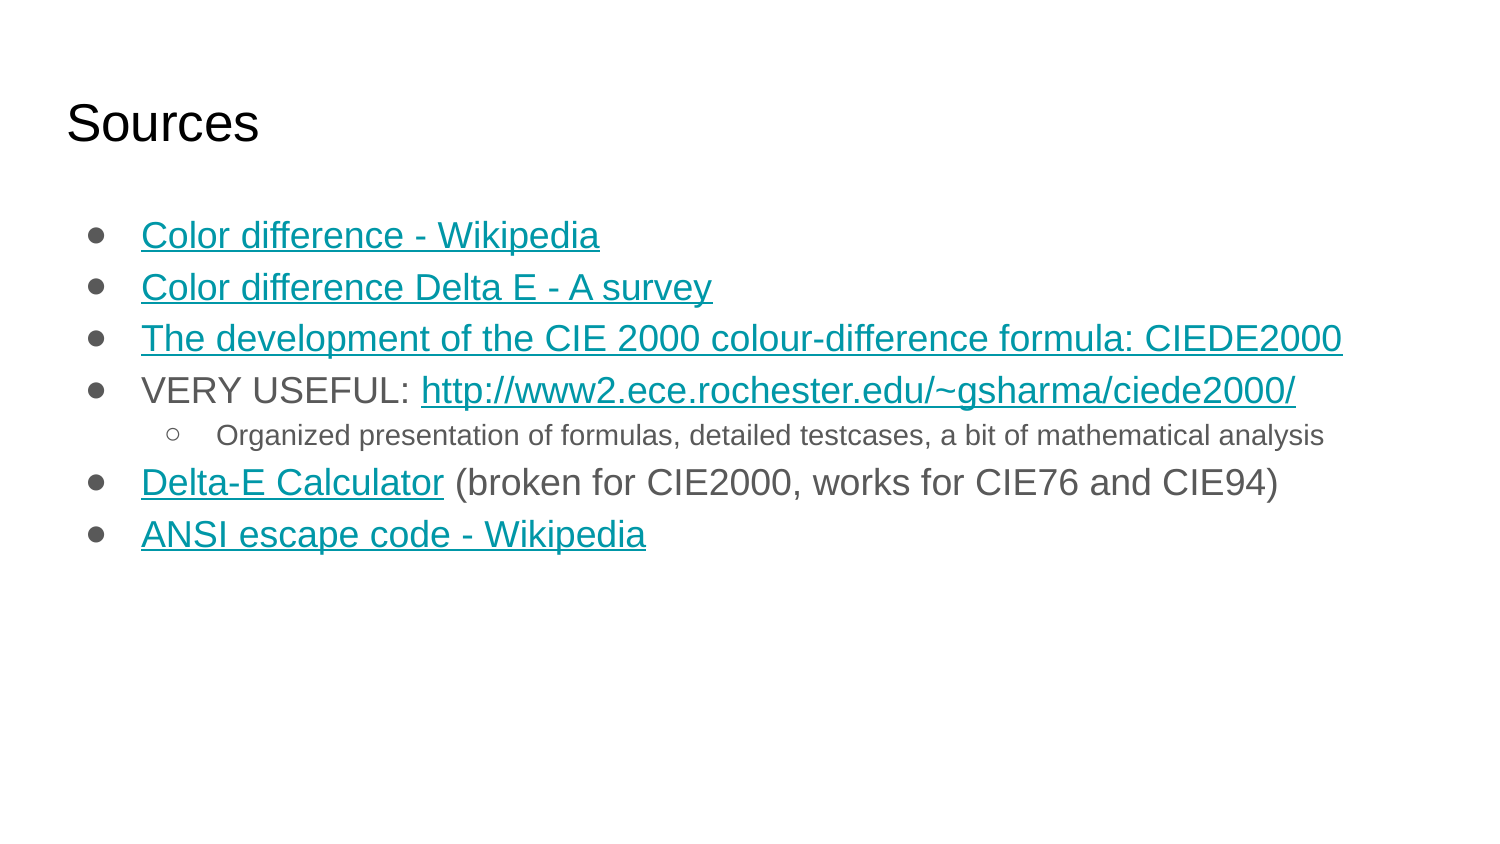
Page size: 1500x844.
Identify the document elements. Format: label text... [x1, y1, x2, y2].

title Sources [51, 72, 1449, 167]
list Color difference - Wikipedia Color difference Delta E - A survey The development of the CIE 2000 colour‐difference formula: CIEDE2000 VERY USEFUL: http://www2.ece.rochester.edu/~gsharma/ciede2000/ Organized presentation of formulas, detailed testcases, a bit of mathematical analysis Delta-E Calculator (broken for CIE2000, works for CIE76 and CIE94) ANSI escape code - Wikipedia [51, 189, 1449, 750]
